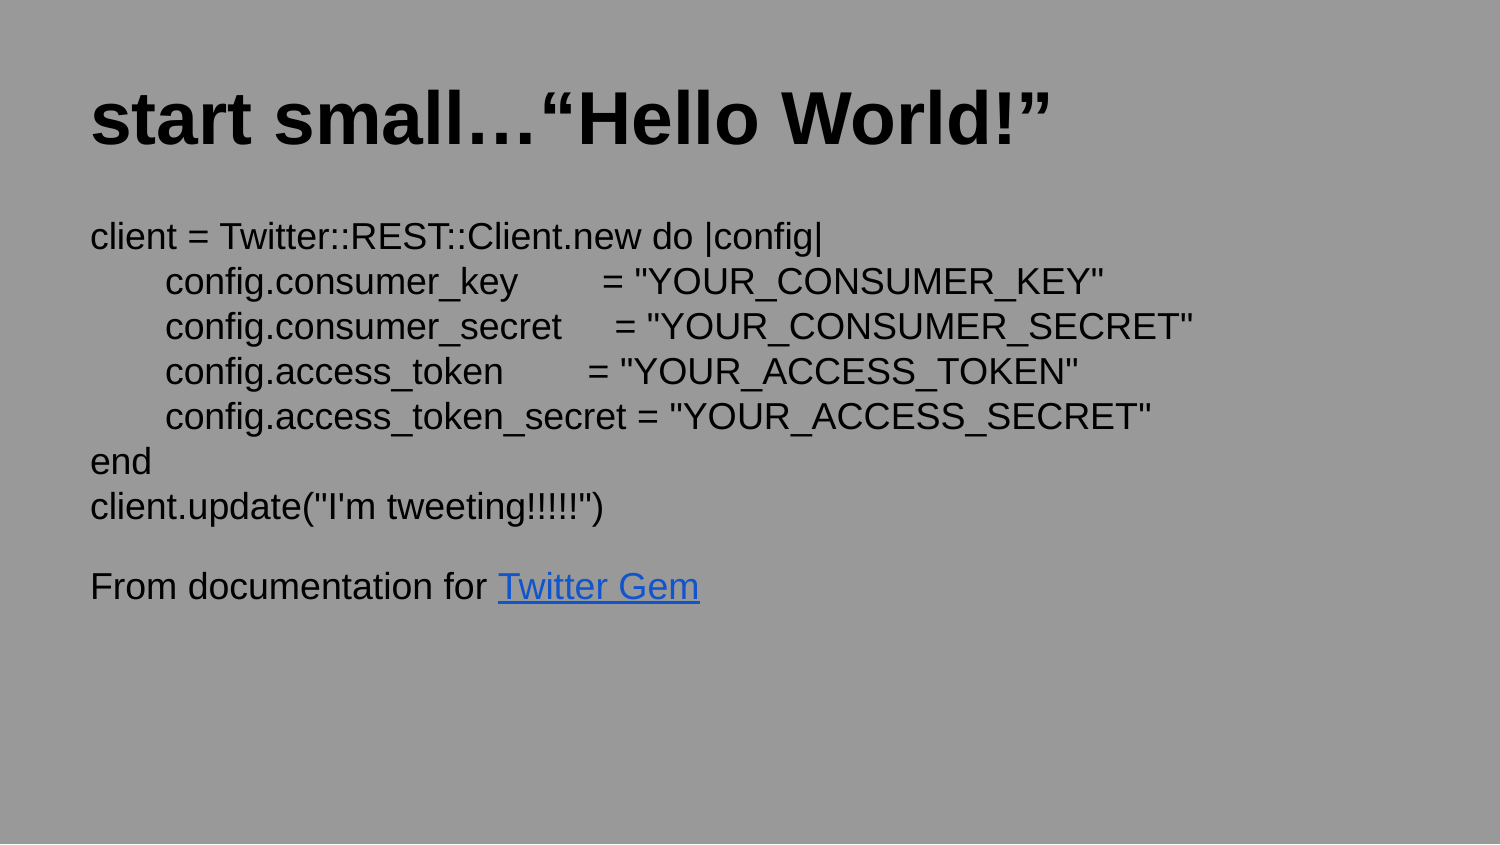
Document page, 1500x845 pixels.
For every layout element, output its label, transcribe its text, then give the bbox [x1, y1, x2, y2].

title start small…“Hello World!” [75, 33, 1425, 175]
list client = Twitter::REST::Client.new do |config| config.consumer_key = "YOUR_CONSUMER_KEY" config.consumer_secret = "YOUR_CONSUMER_SECRET" config.access_token = "YOUR_ACCESS_TOKEN" config.access_token_secret = "YOUR_ACCESS_SECRET" end client.update("I'm tweeting!!!!!") From documentation for Twitter Gem [75, 197, 1226, 704]
